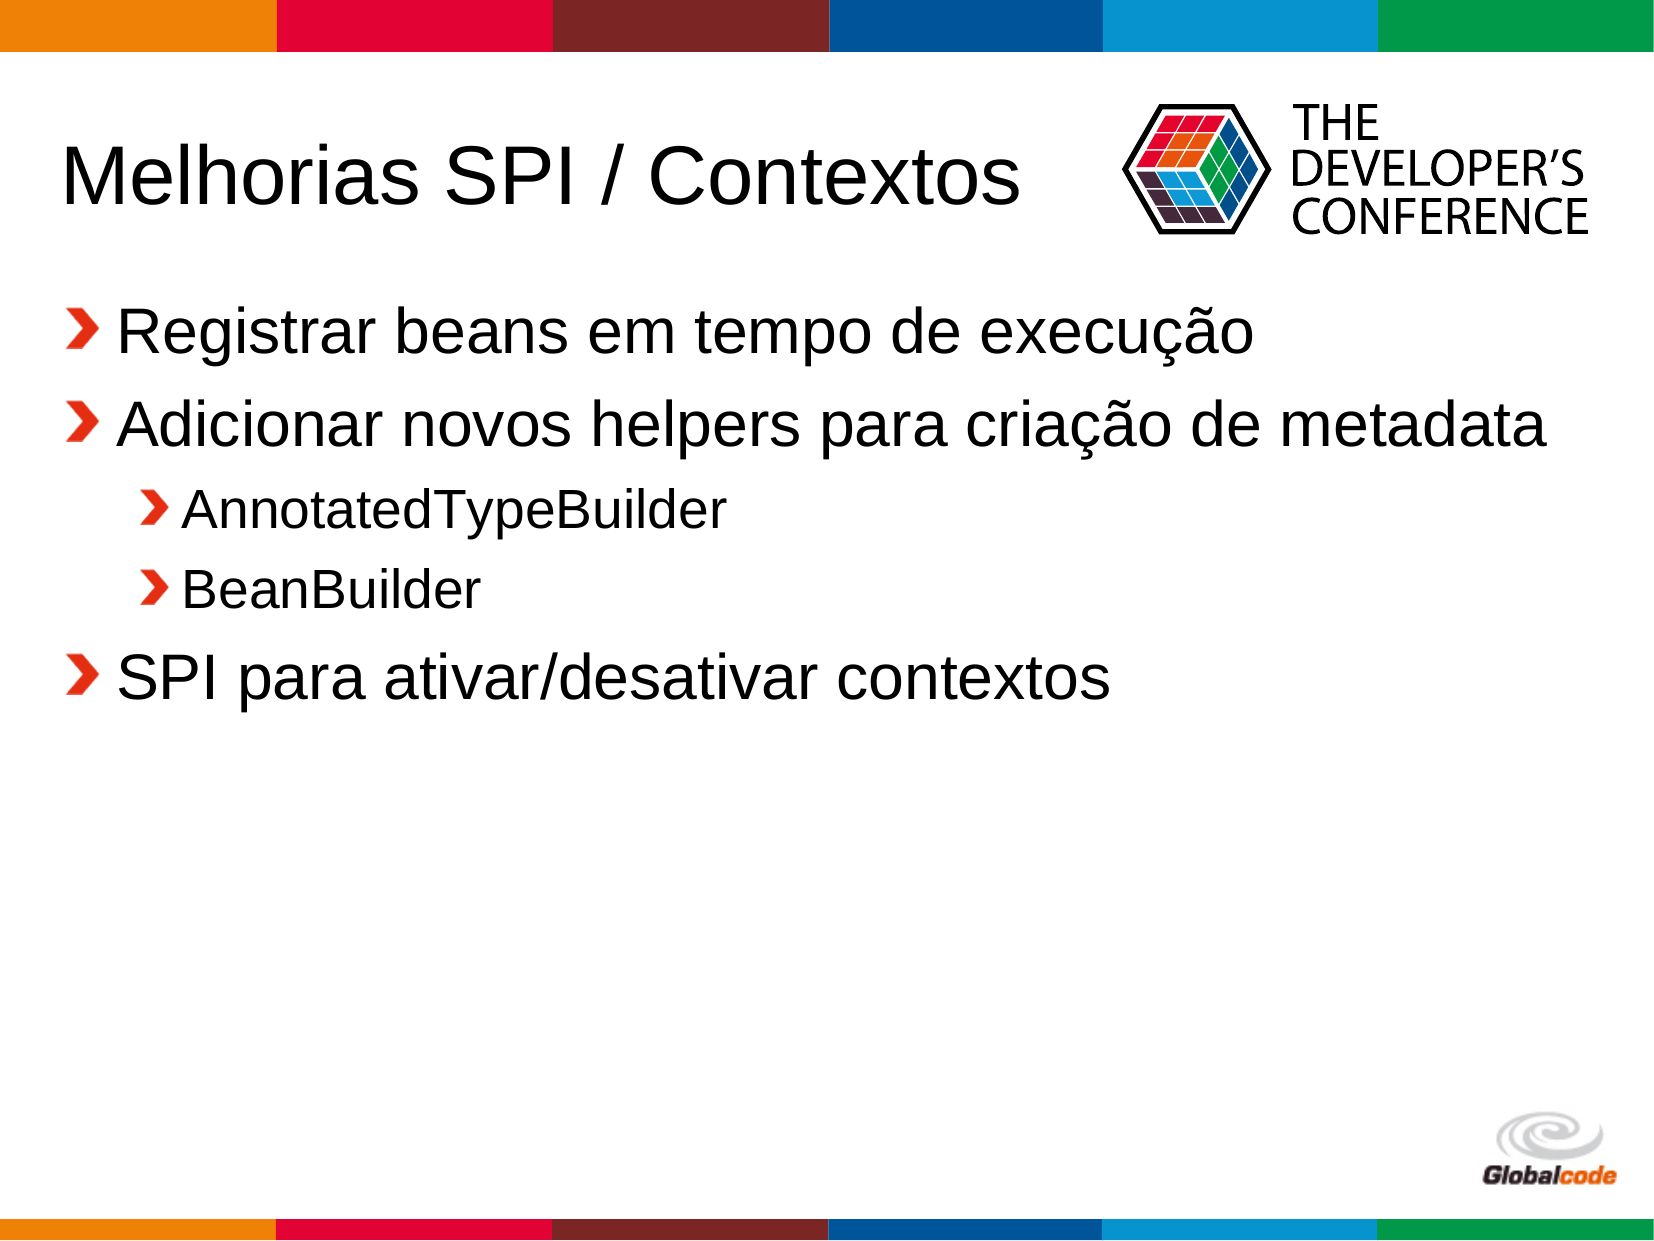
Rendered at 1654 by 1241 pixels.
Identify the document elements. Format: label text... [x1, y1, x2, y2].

list Registrar beans em tempo de execução Adicionar novos helpers para criação de metadata AnnotatedTypeBuilder BeanBuilder SPI para ativar/desativar contextos [45, 281, 1609, 1102]
title Melhorias SPI / Contextos [45, 87, 1075, 256]
picture [1464, 1062, 1638, 1219]
